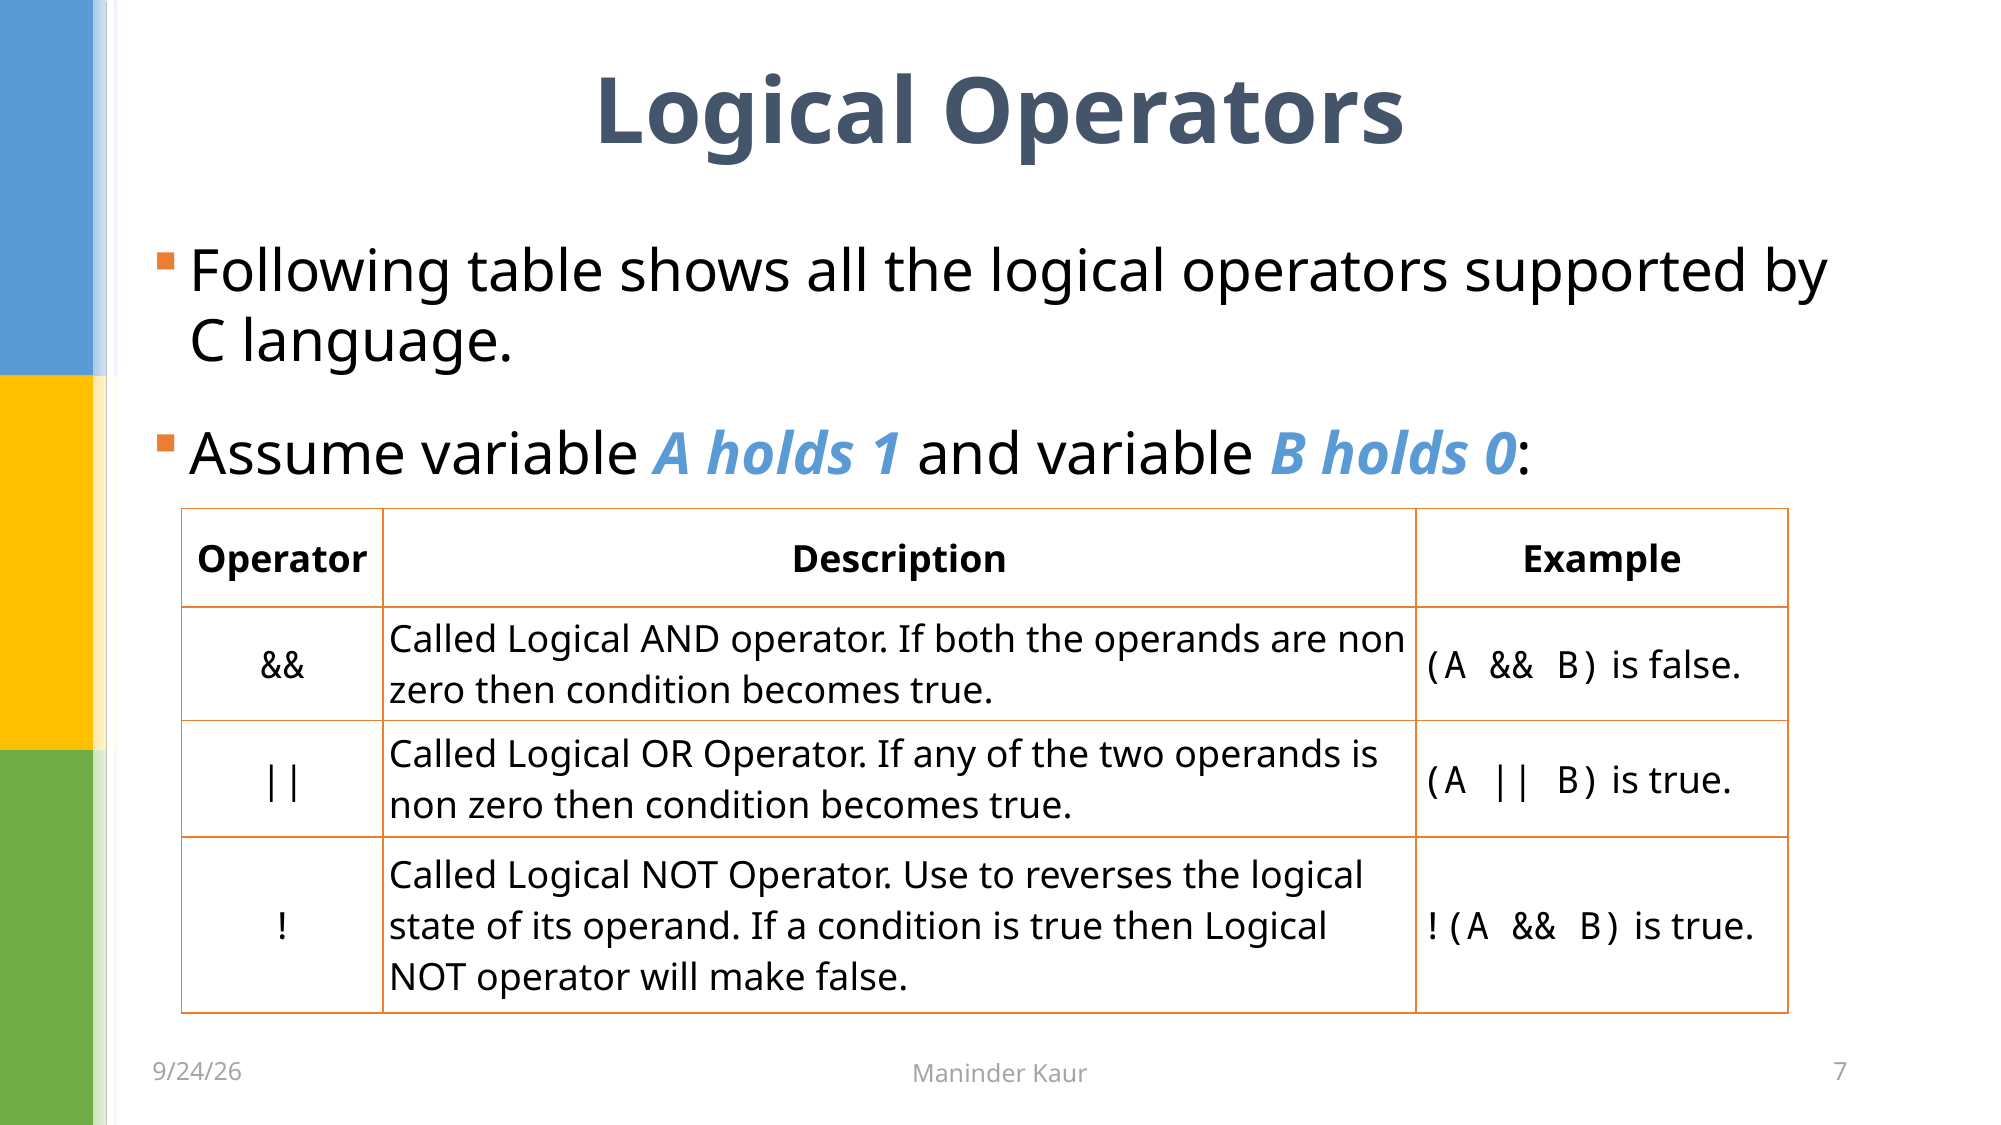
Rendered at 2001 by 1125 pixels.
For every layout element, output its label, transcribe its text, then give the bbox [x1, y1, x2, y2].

table_cell !(A && B) is true. [1417, 838, 1787, 1012]
table_header Example [1417, 509, 1787, 606]
table_cell && [182, 608, 382, 720]
list Following table shows all the logical operators supported by C language. Assume variable A holds 1 and variable B holds 0: [137, 226, 1863, 1014]
title Logical Operators [137, 25, 1863, 190]
table_header Description [384, 509, 1415, 606]
table_cell || [182, 721, 382, 836]
table_cell Called Logical OR Operator. If any of the two operands is non zero then condition becomes true. [384, 721, 1415, 836]
slide_number 1/21/15 [137, 1042, 675, 1103]
slide_number <number> [1325, 1042, 1863, 1103]
table_cell ! [182, 838, 382, 1012]
table_cell Called Logical NOT Operator. Use to reverses the logical state of its operand. If a condition is true then Logical NOT operator will make false. [384, 838, 1415, 1012]
footer Maninder Kaur [762, 1042, 1238, 1103]
table_cell (A && B) is false. [1417, 608, 1787, 720]
table_cell (A || B) is true. [1417, 721, 1787, 836]
table_cell Called Logical AND operator. If both the operands are non zero then condition becomes true. [384, 608, 1415, 720]
table_header Operator [182, 509, 382, 606]
